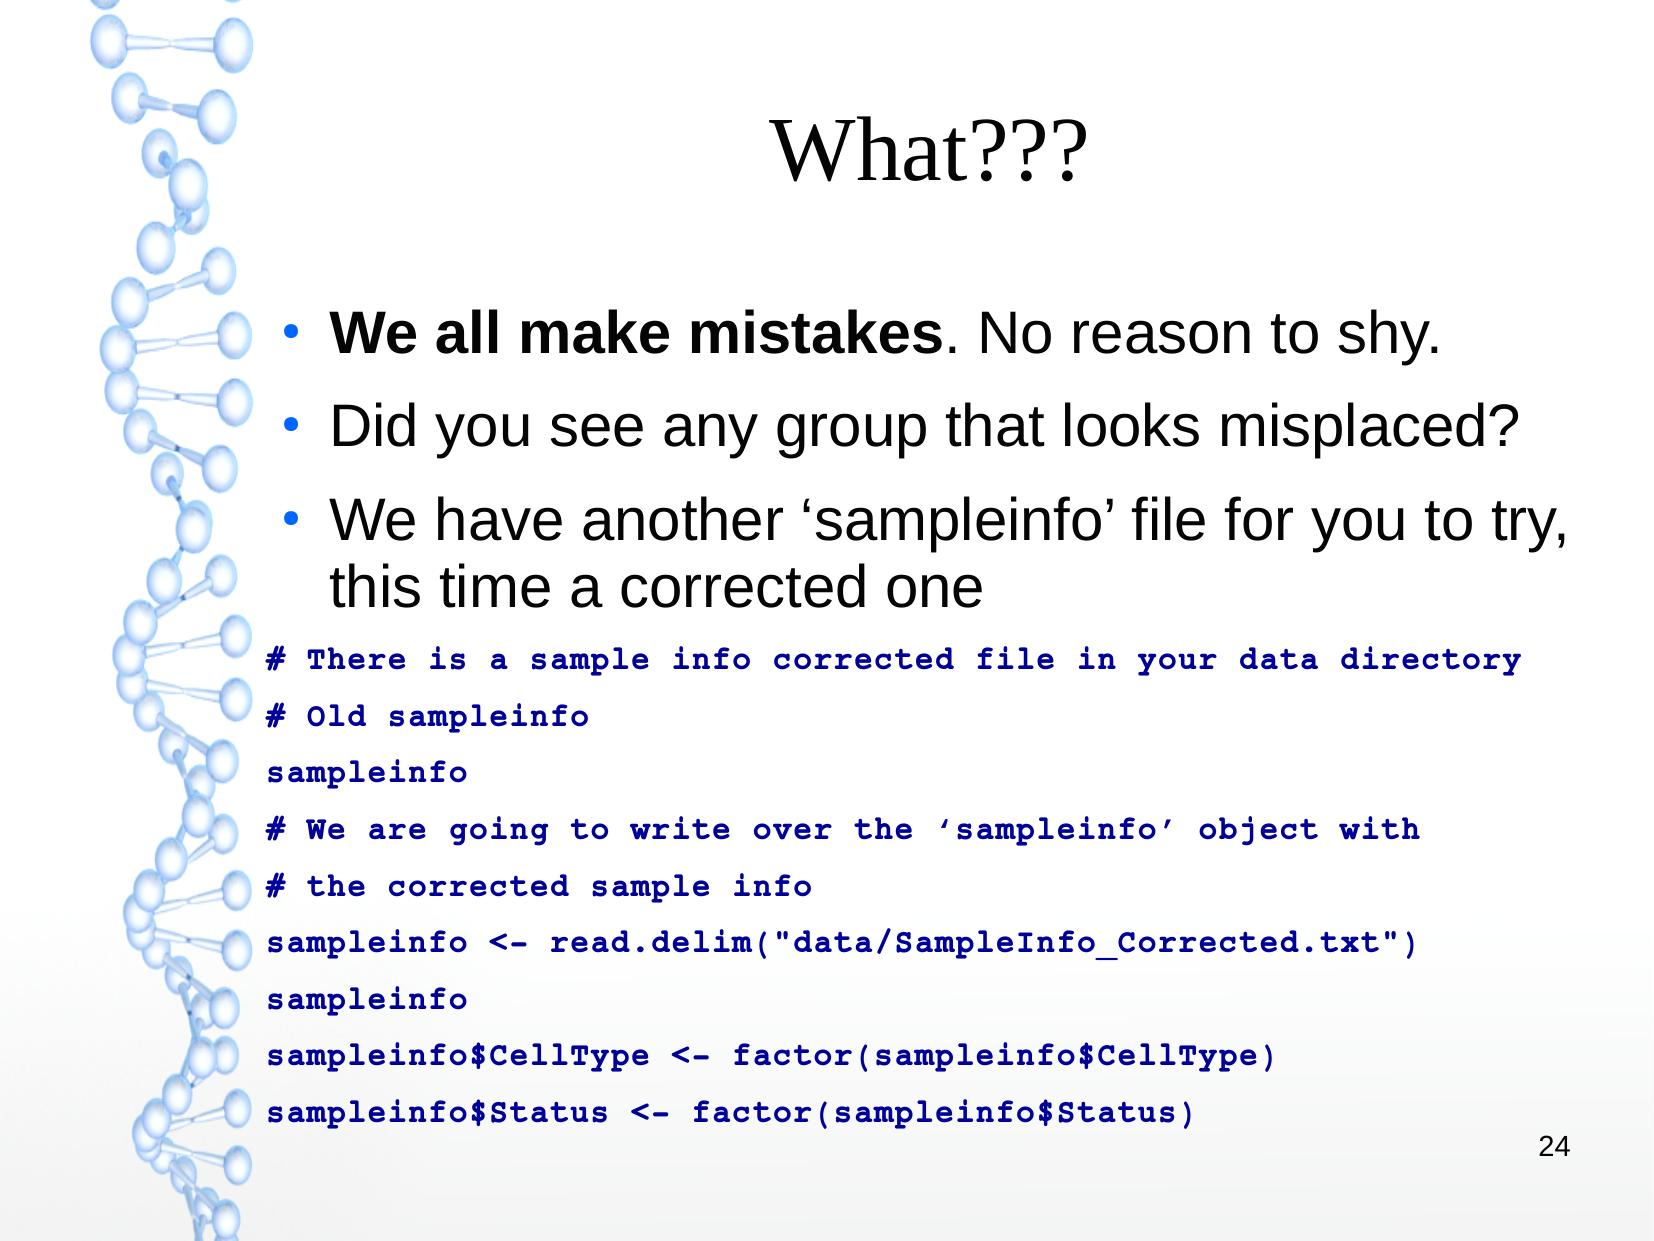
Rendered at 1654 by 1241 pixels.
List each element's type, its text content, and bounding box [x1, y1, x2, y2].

title What??? [265, 47, 1595, 252]
list We all make mistakes. No reason to shy. Did you see any group that looks misplaced? We have another ‘sampleinfo’ file for you to try, this time a corrected one # There is a sample info corrected file in your data directory # Old sampleinfo sampleinfo # We are going to write over the ‘sampleinfo’ object with # the corrected sample info sampleinfo <- read.delim("data/SampleInfo_Corrected.txt") sampleinfo sampleinfo$CellType <- factor(sampleinfo$CellType) sampleinfo$Status <- factor(sampleinfo$Status) [265, 299, 1595, 1141]
picture [0, 0, 1654, 1241]
